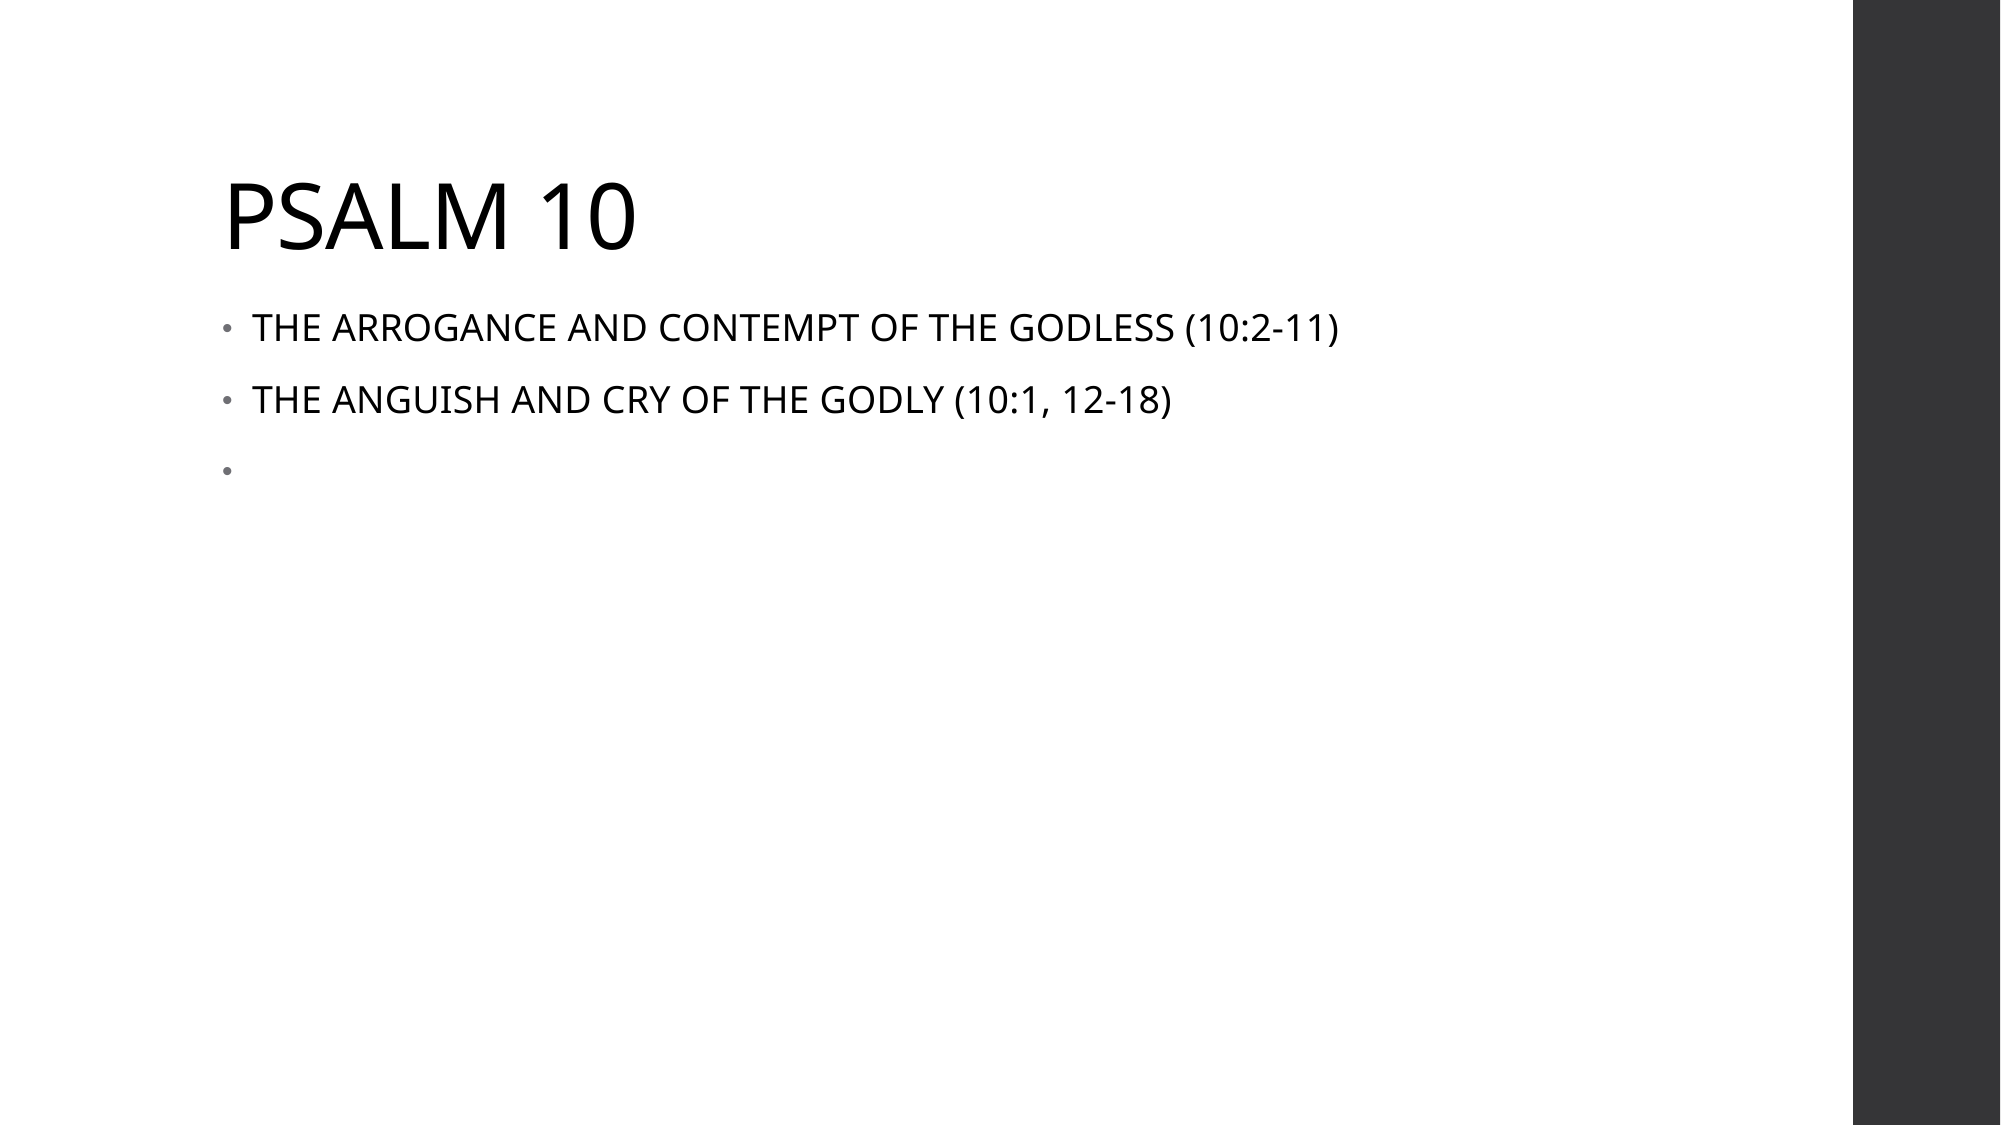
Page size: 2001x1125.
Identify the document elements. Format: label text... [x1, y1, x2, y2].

title PSALM 10 [206, 60, 1797, 278]
list THE ARROGANCE AND CONTEMPT OF THE GODLESS (10:2-11) THE ANGUISH AND CRY OF THE GODLY (10:1, 12-18) [206, 299, 1617, 1014]
